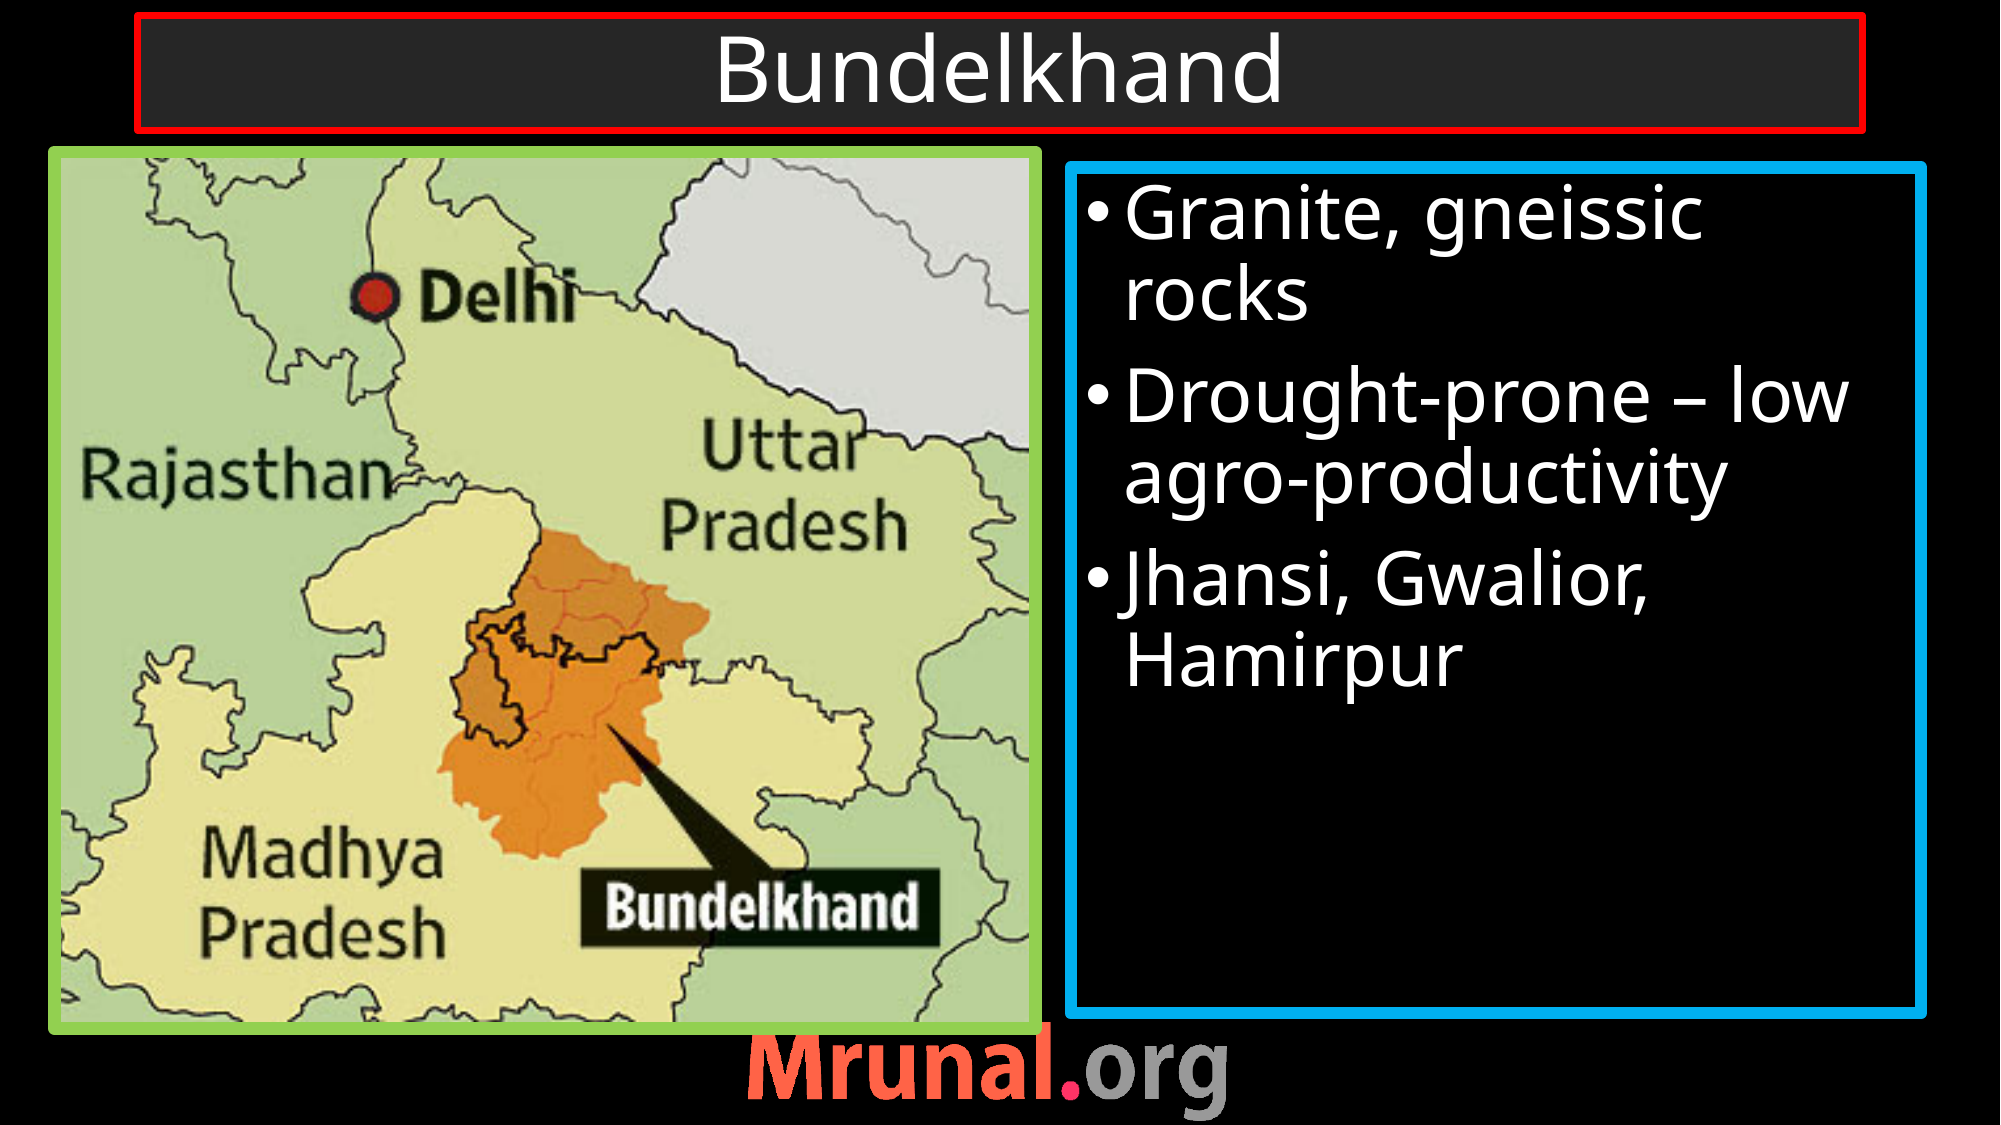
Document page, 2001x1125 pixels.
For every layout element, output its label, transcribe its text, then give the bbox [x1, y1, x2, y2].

list Granite, gneissic rocks Drought-prone – low agro-productivity Jhansi, Gwalior, Hamirpur [1070, 167, 1921, 1014]
picture [741, 1005, 1230, 1125]
title Bundelkhand [137, 15, 1863, 131]
picture [60, 158, 1030, 1023]
